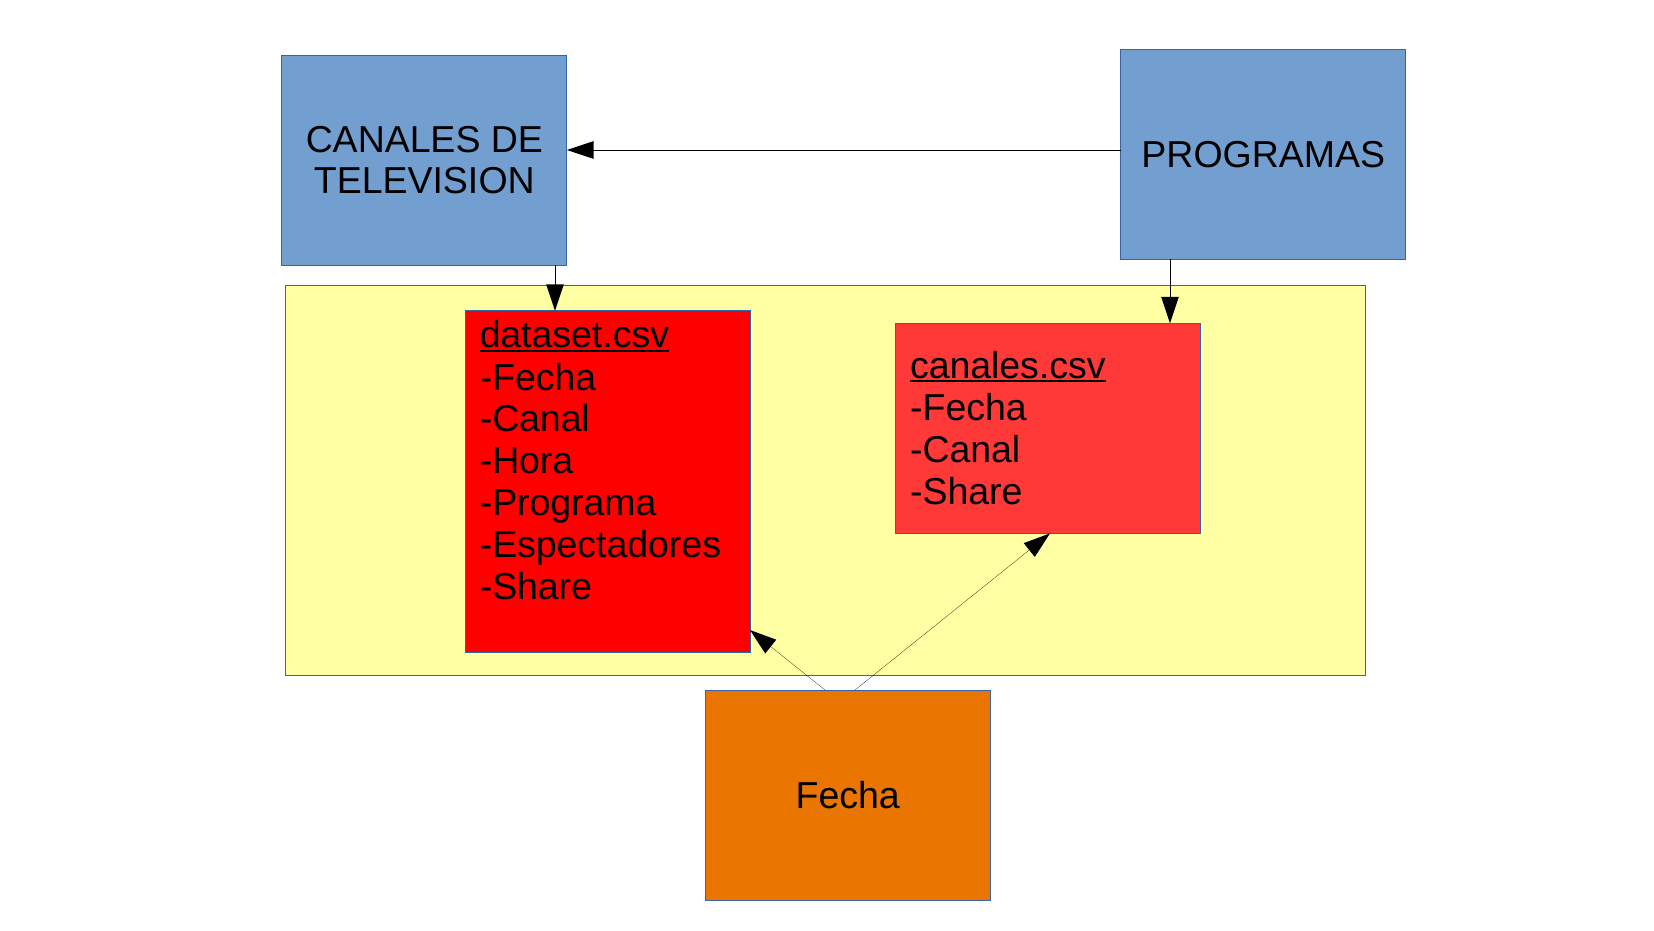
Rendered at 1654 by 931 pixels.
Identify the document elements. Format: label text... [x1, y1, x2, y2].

text_box canales.csv -Fecha -Canal -Share [895, 323, 1201, 534]
text_box [285, 285, 806, 676]
text_box [556, 285, 1170, 676]
text_box PROGRAMAS [1120, 49, 1406, 260]
text_box Fecha [705, 690, 991, 901]
text_box CANALES DE TELEVISION [281, 55, 567, 266]
text_box dataset.csv -Fecha -Canal -Hora -Programa -Espectadores -Share [465, 310, 751, 653]
text_box [874, 285, 1366, 676]
